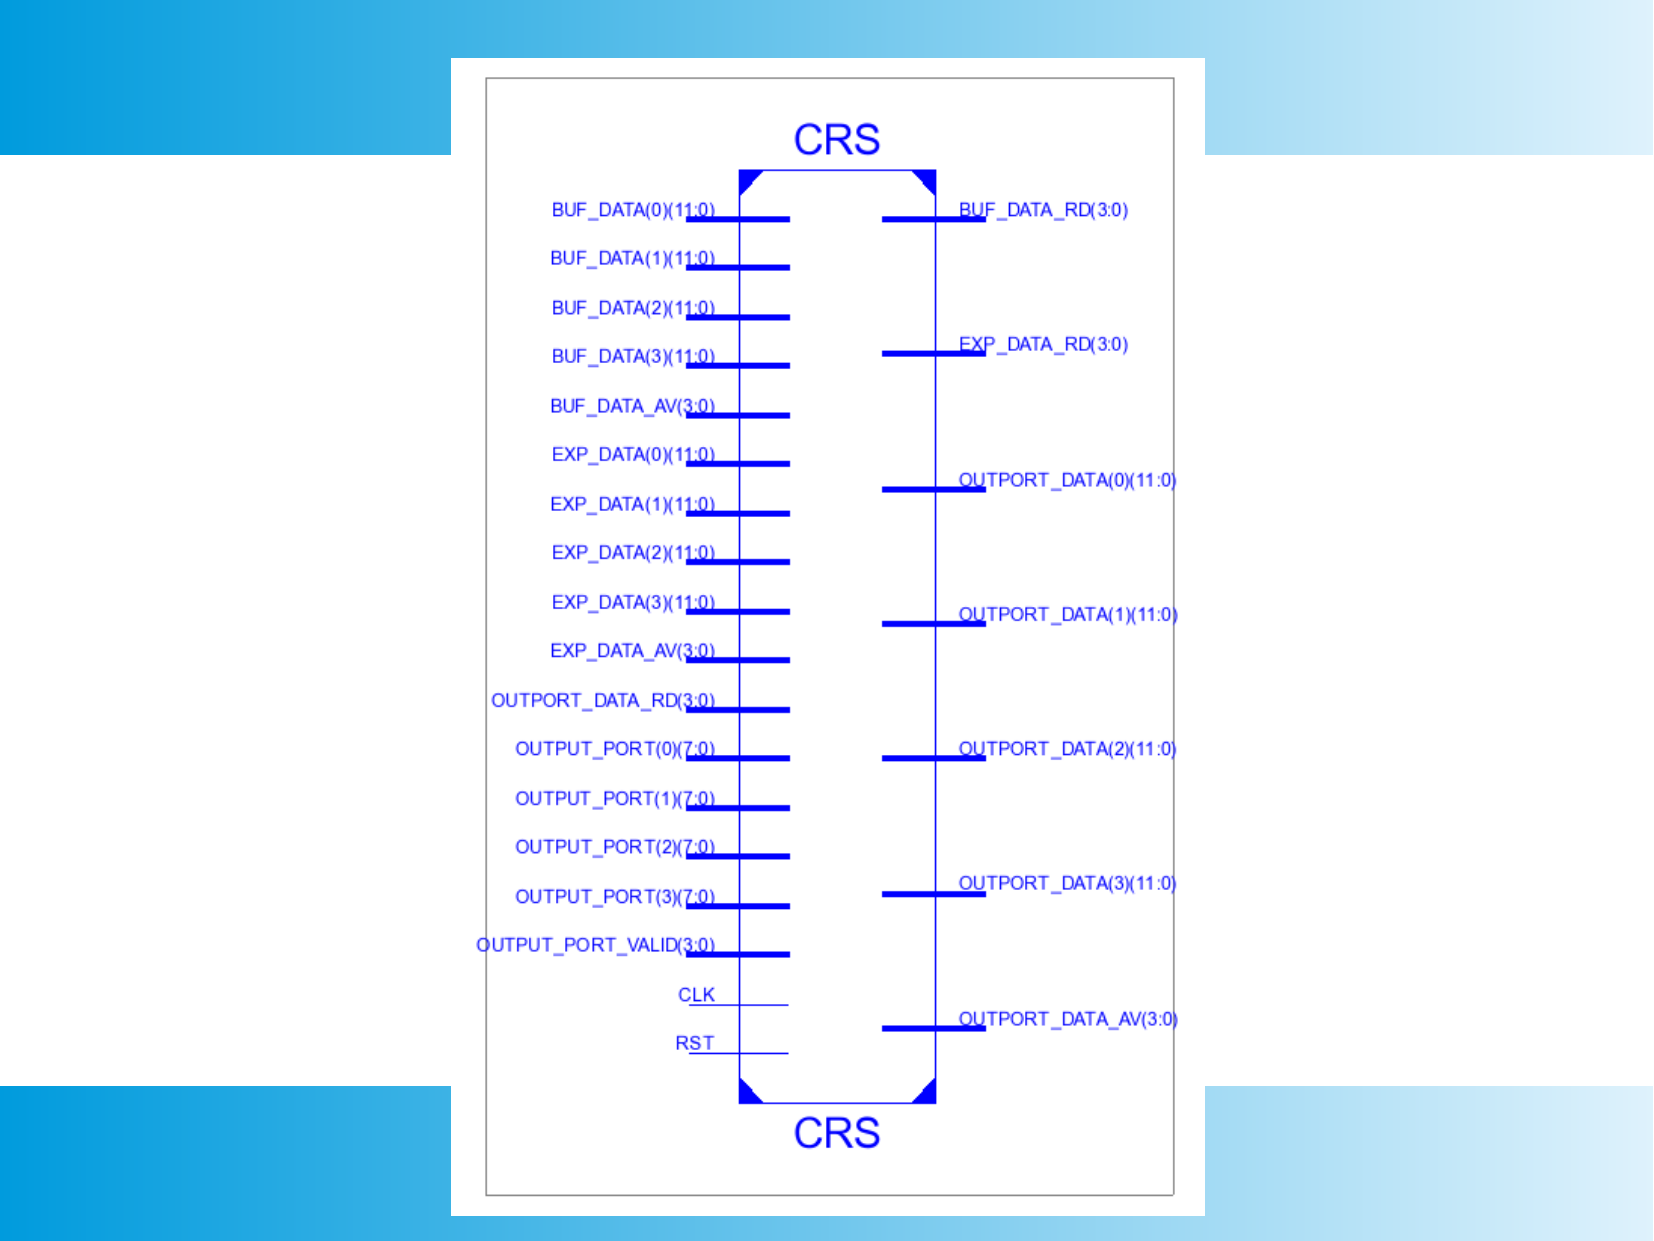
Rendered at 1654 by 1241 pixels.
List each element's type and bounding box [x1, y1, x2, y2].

picture [451, 58, 1205, 1216]
